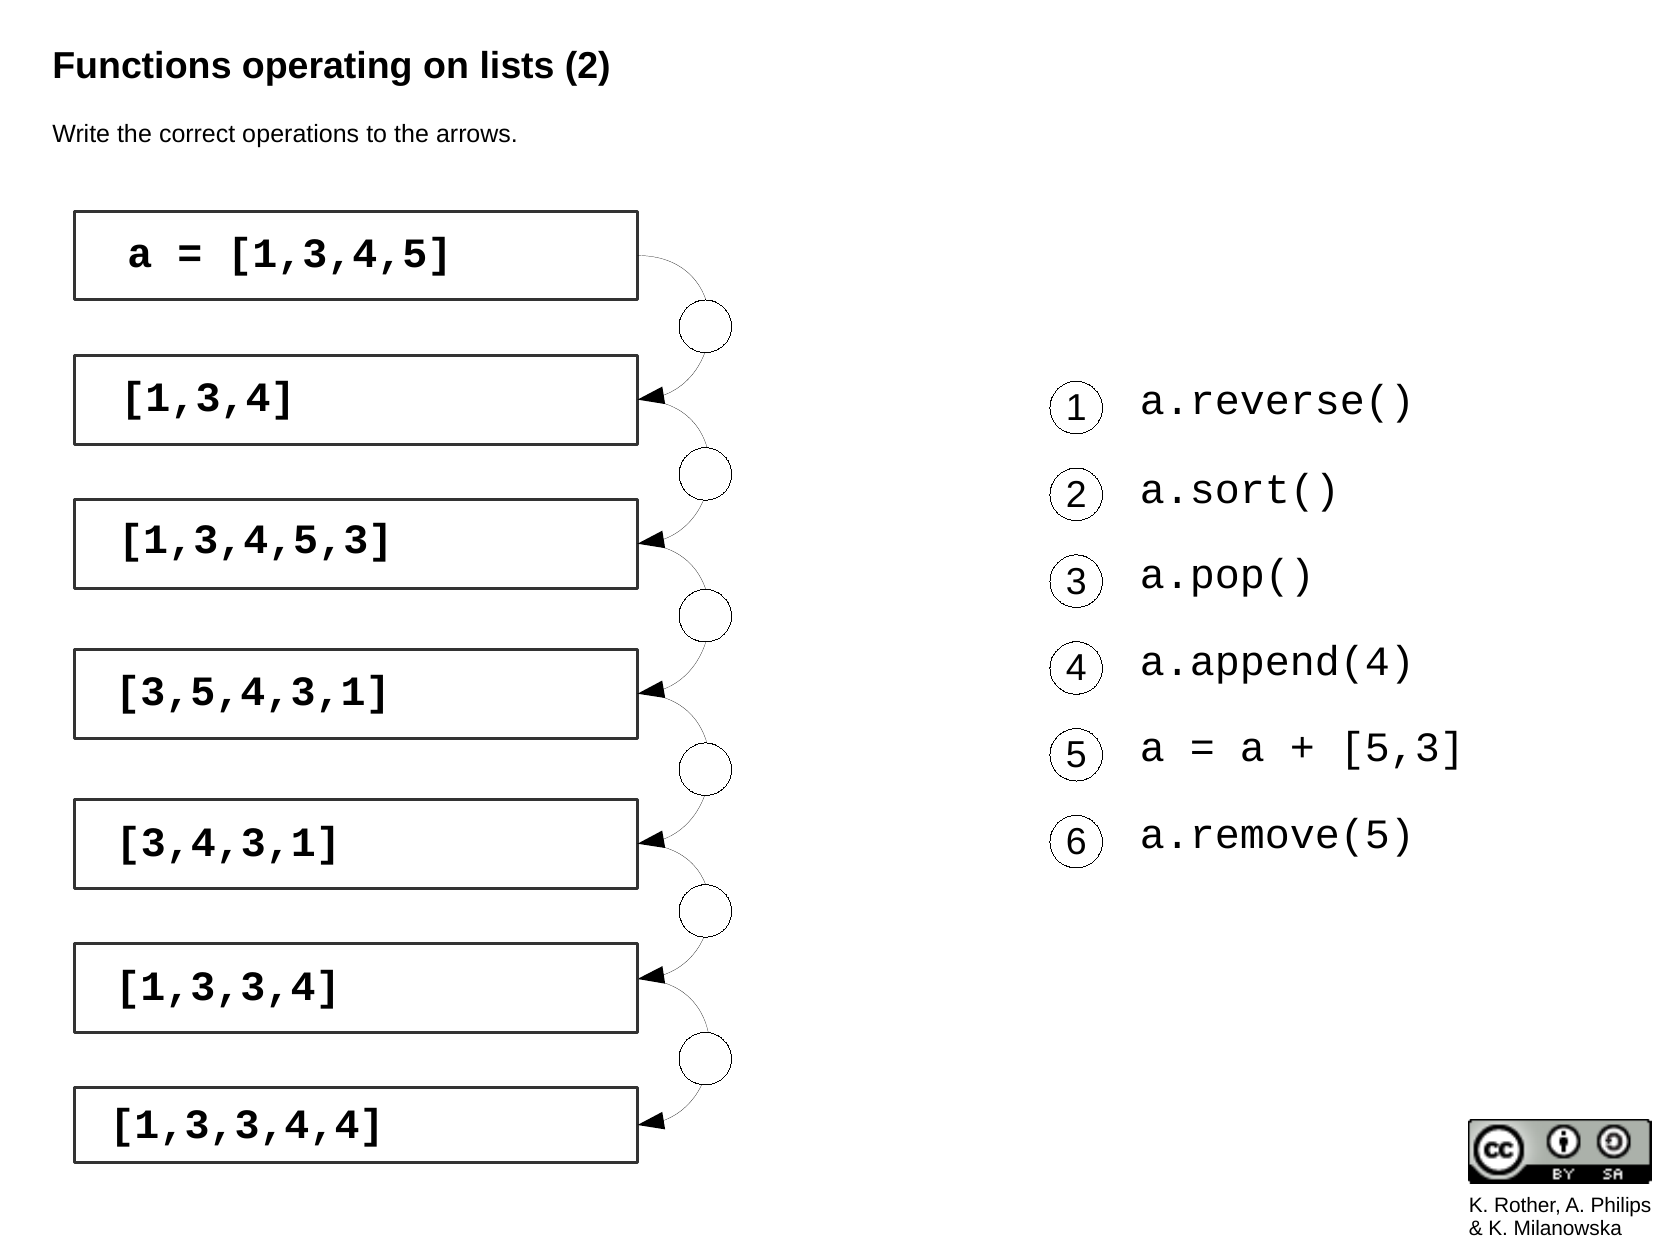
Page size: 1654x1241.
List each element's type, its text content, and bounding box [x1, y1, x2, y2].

text_box [679, 447, 732, 501]
text_box [3,4,3,1] [101, 814, 526, 877]
text_box [679, 589, 732, 642]
text_box [75, 649, 397, 732]
text_box [3,5,4,3,1] [100, 663, 514, 726]
text_box a.reverse() [1125, 372, 1495, 436]
text_box [679, 742, 732, 796]
text_box [679, 299, 732, 353]
text_box [1,3,3,4,4] [94, 1096, 407, 1160]
text_box Write the correct operations to the arrows. [37, 112, 601, 159]
text_box 2 [1049, 468, 1103, 521]
text_box a = a + [5,3] [1125, 719, 1495, 783]
text_box a.pop() [1125, 546, 1495, 609]
text_box a.remove(5) [1125, 806, 1495, 870]
text_box 3 [1049, 554, 1103, 608]
text_box [75, 943, 507, 1026]
text_box [1,3,4,5,3] [103, 511, 439, 575]
text_box 4 [1049, 641, 1103, 695]
text_box [679, 884, 732, 938]
text_box [1,3,4] [105, 369, 346, 432]
picture [1468, 1119, 1652, 1184]
text_box [679, 1032, 732, 1085]
text_box a.append(4) [1124, 632, 1495, 696]
text_box 6 [1049, 815, 1103, 868]
text_box 5 [1049, 728, 1103, 782]
text_box Functions operating on lists (2) [37, 37, 638, 100]
text_box 1 [1049, 381, 1103, 434]
text_box a = [1,3,4,5] [112, 225, 488, 288]
text_box a.sort() [1125, 461, 1495, 524]
text_box [1,3,3,4] [100, 958, 439, 1021]
